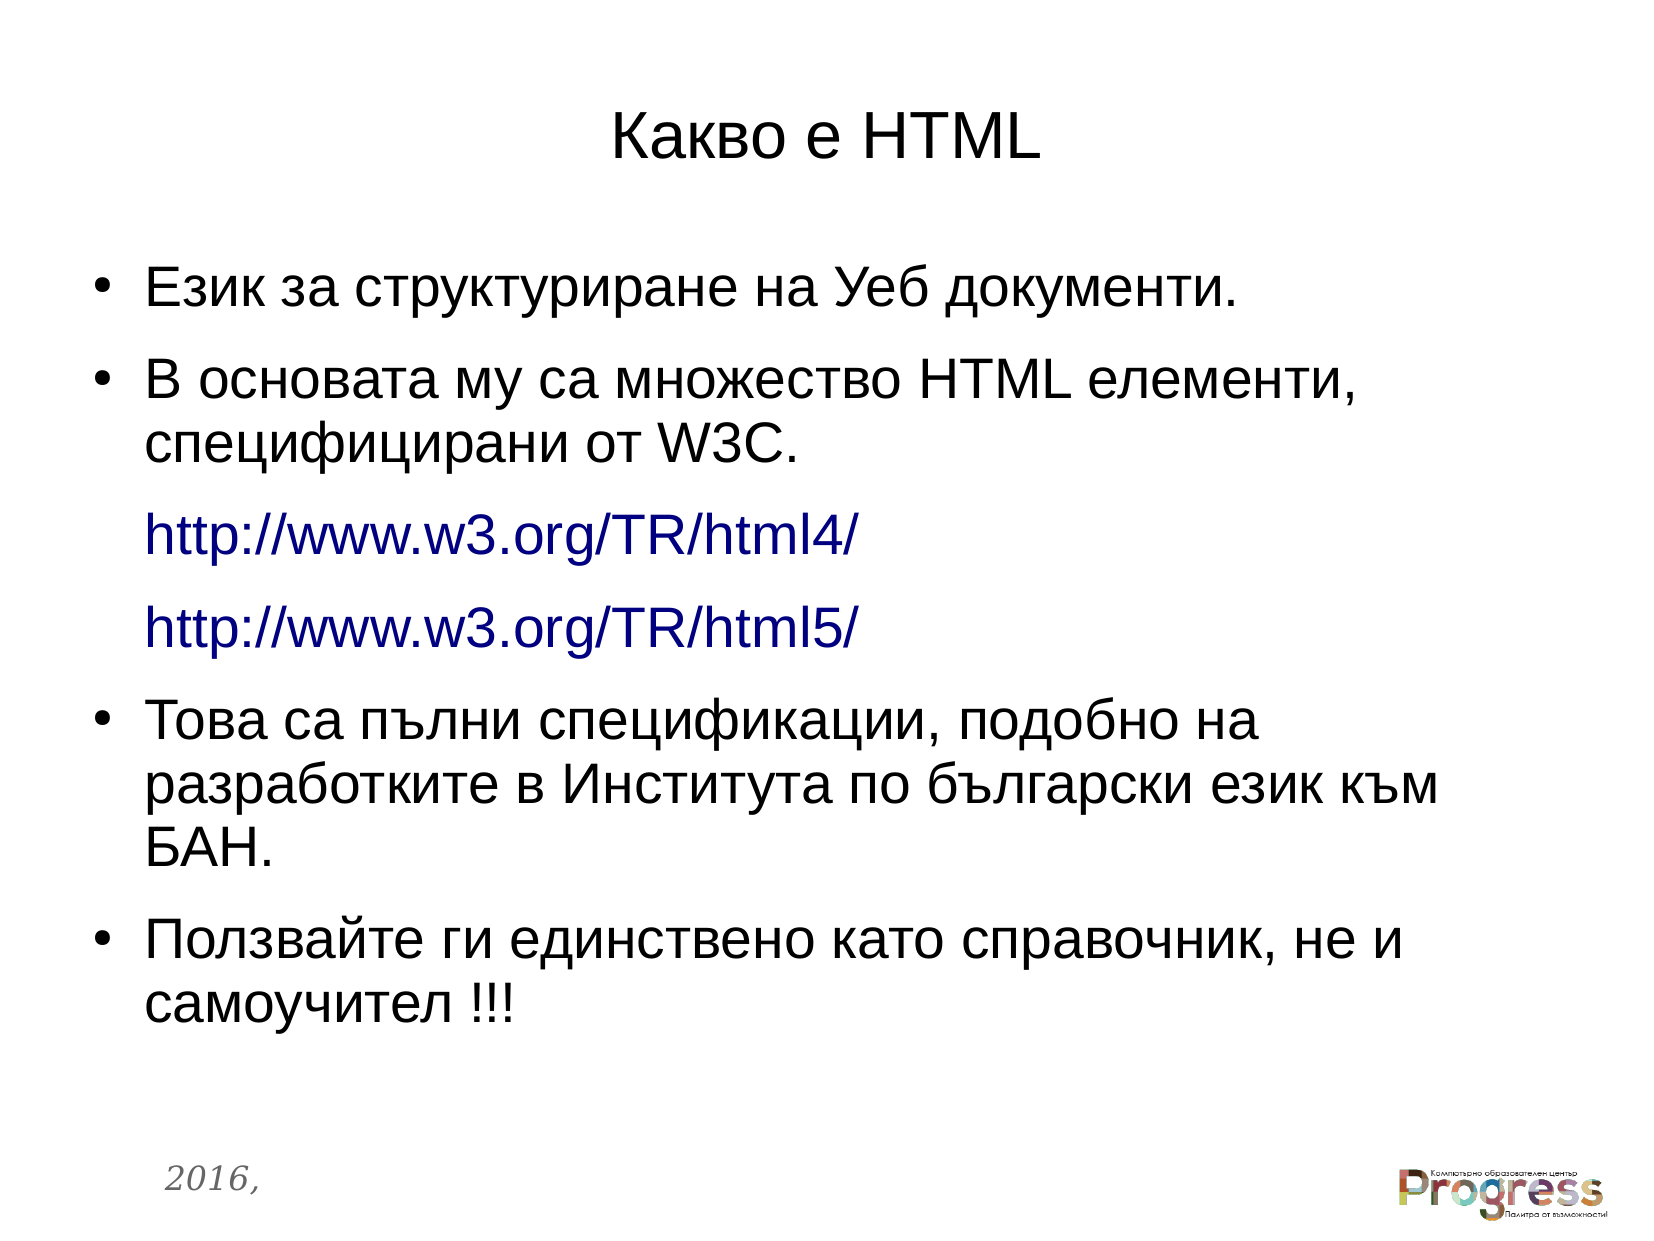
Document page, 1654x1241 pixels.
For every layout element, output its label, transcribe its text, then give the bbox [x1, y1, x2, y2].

picture [1399, 1168, 1613, 1221]
title Какво е HTML [82, 55, 1571, 216]
list Език за структуриране на Уеб документи. В основата му са множество HTML елементи, специфицирани от W3C. http://www.w3.org/TR/html4/ http://www.w3.org/TR/html5/ Това са пълни спецификации, подобно на разработките в Института по български език към БАН. Ползвайте ги единствено като справочник, не и самоучител !!! [75, 255, 1516, 1036]
text_box 2016, Ива Е. Попова [150, 1152, 586, 1201]
